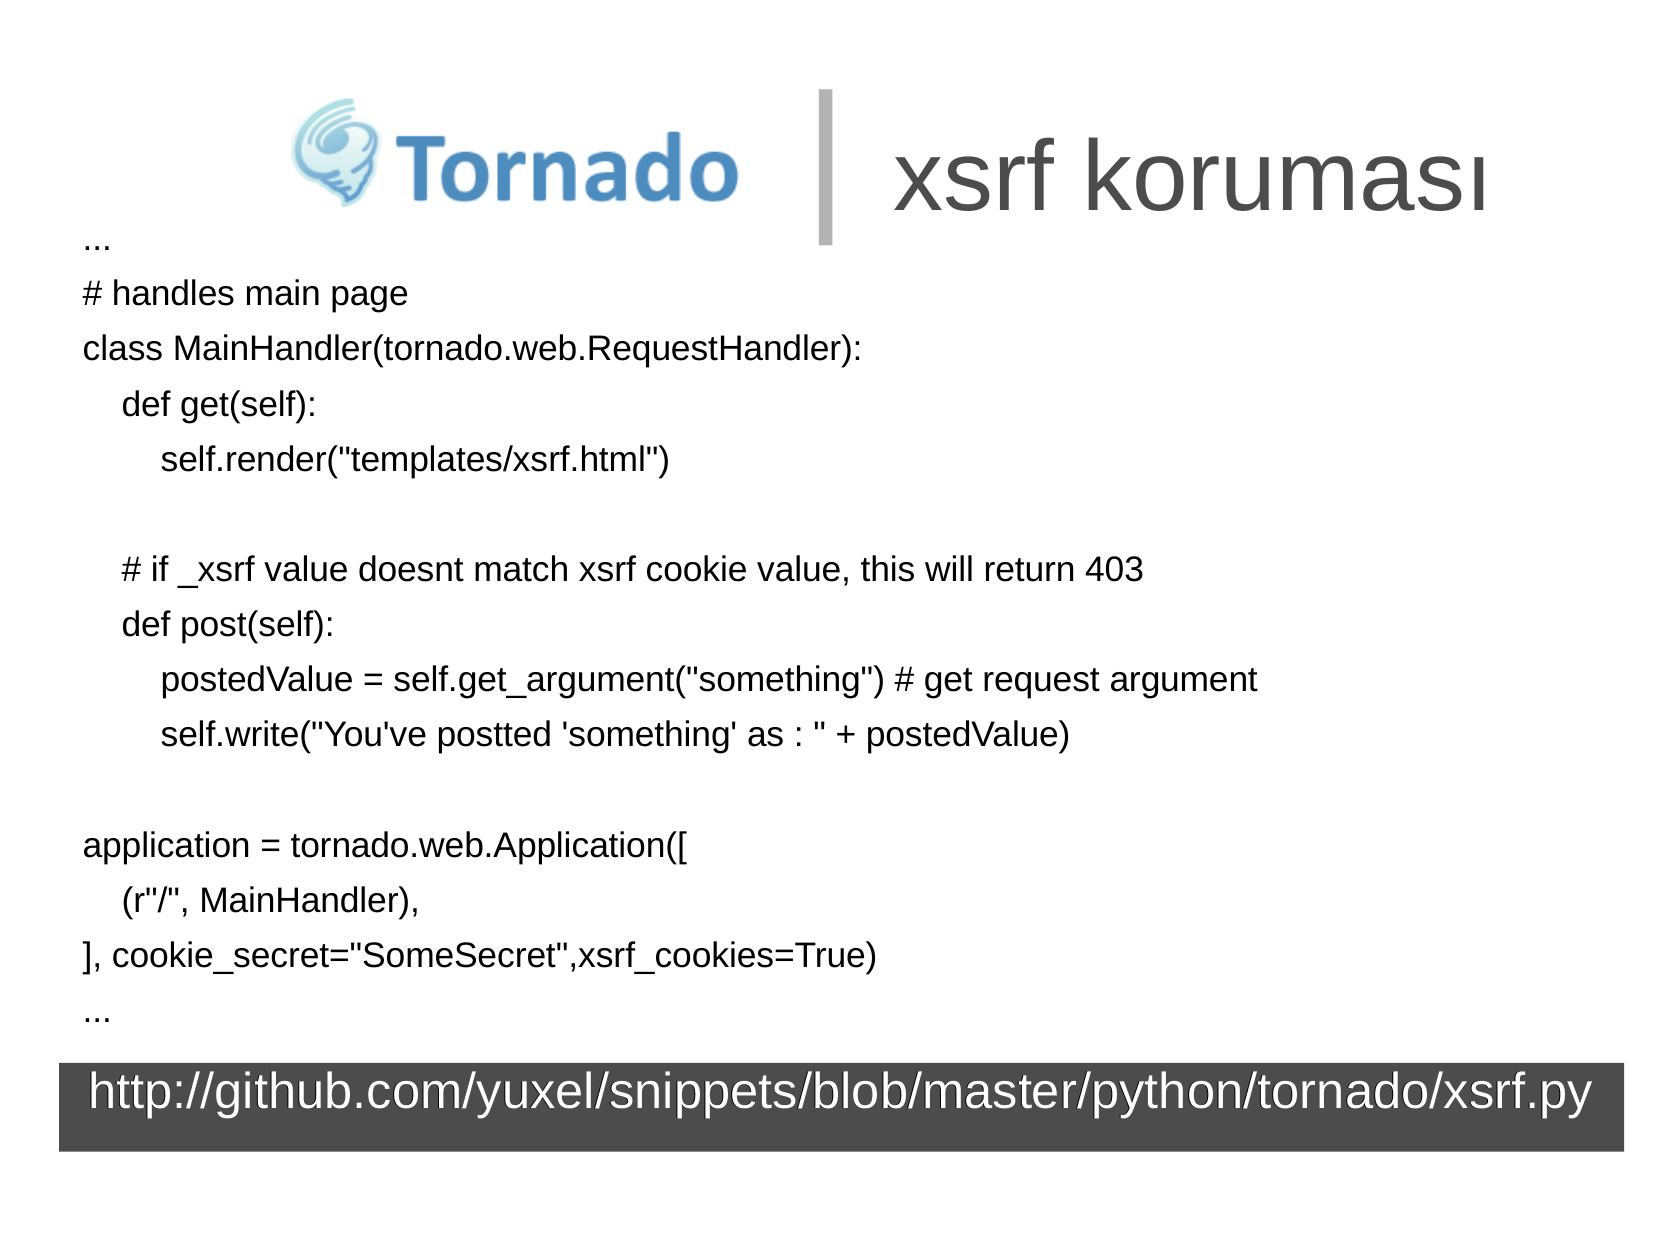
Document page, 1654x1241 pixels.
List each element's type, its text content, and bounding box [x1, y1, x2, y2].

list ... # handles main page class MainHandler(tornado.web.RequestHandler): def get(self): self.render("templates/xsrf.html") # if _xsrf value doesnt match xsrf cookie value, this will return 403 def post(self): postedValue = self.get_argument("something") # get request argument self.write("You've postted 'something' as : " + postedValue) application = tornado.web.Application([ (r"/", MainHandler), ], cookie_secret="SomeSecret",xsrf_cookies=True) ... [82, 218, 838, 1034]
list http://github.com/yuxel/snippets/blob/master/python/tornado/xsrf.py [59, 1062, 1625, 1152]
text_box | xsrf koruması [804, 59, 1654, 296]
title [82, 49, 1571, 218]
picture [291, 94, 739, 207]
list [838, 295, 1642, 1114]
